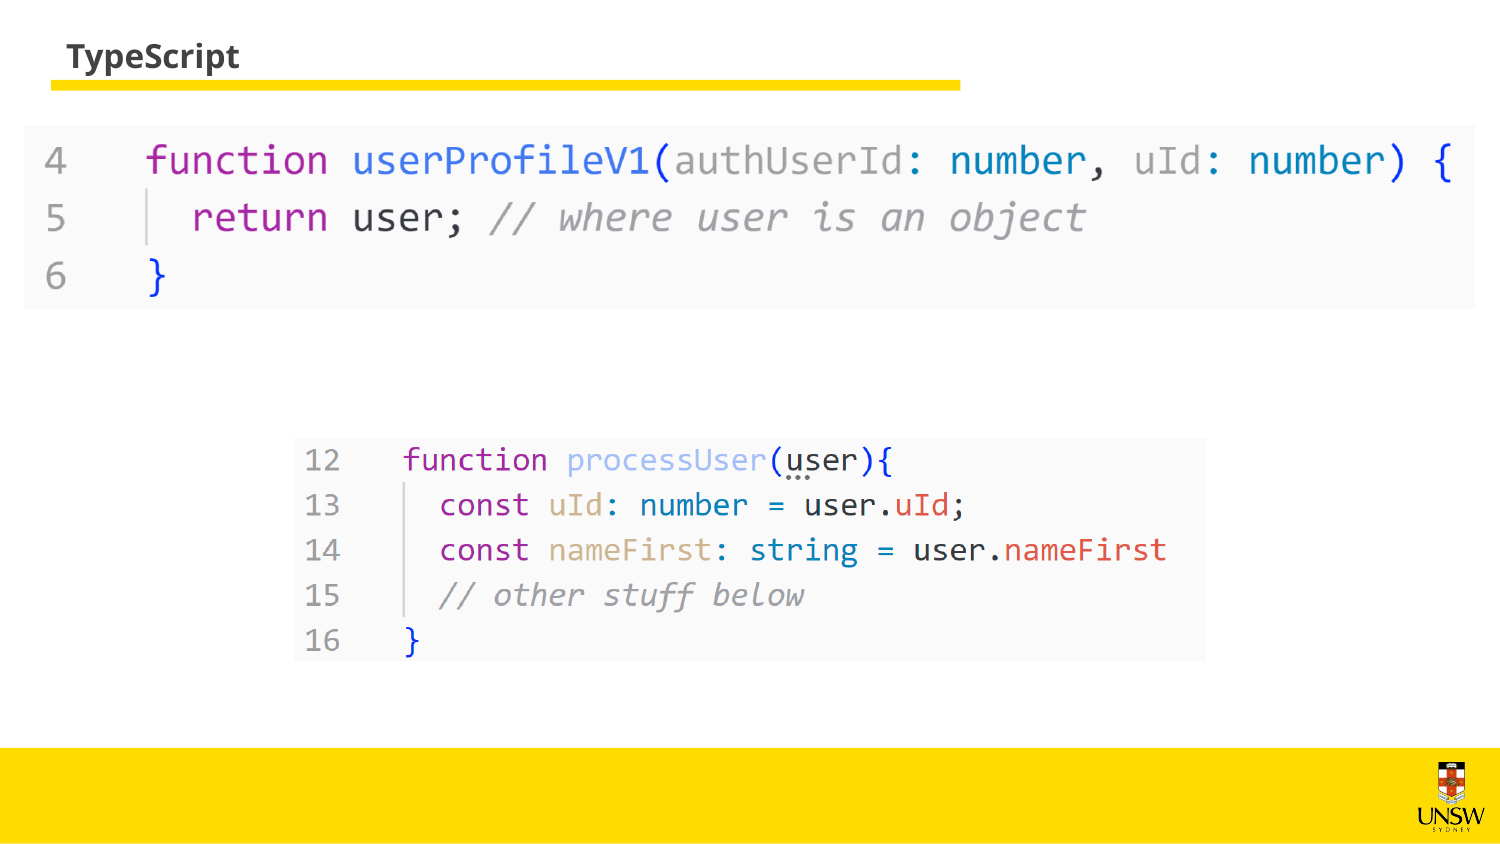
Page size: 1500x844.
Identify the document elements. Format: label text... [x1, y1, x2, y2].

picture [24, 125, 1475, 309]
picture [294, 438, 1206, 661]
text_box [51, 79, 961, 91]
text_box TypeScript [51, 20, 1449, 91]
picture [1418, 762, 1485, 832]
